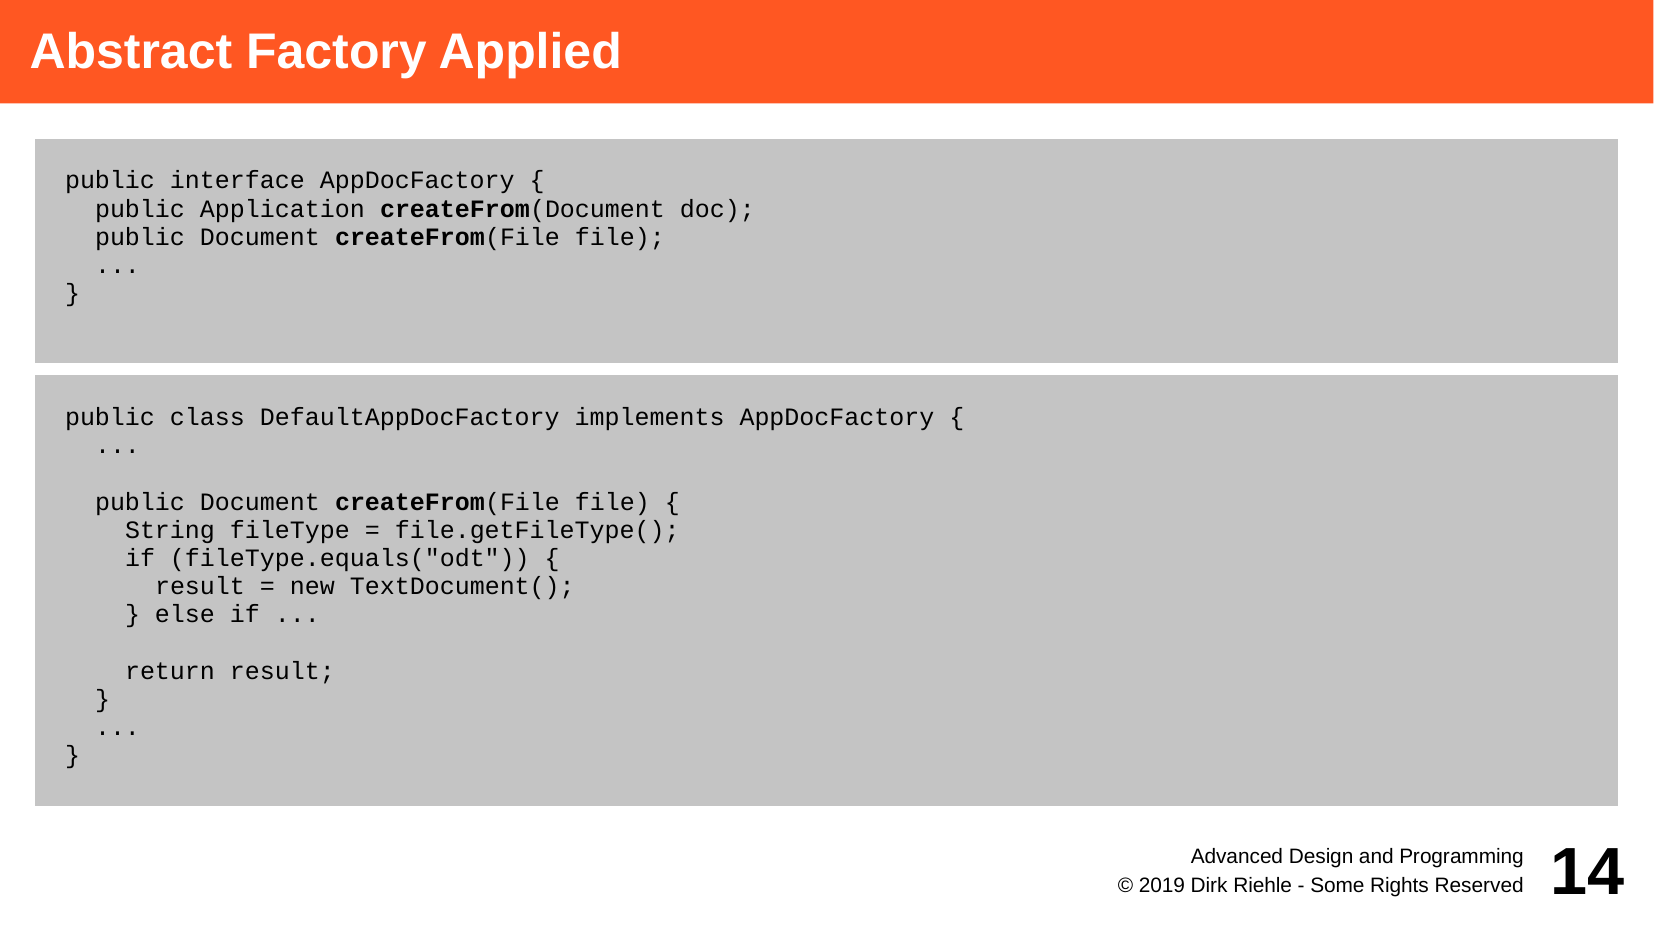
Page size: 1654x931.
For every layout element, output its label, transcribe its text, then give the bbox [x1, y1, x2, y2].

title Abstract Factory Applied [0, 0, 1654, 104]
list public class DefaultAppDocFactory implements AppDocFactory { ... public Document createFrom(File file) { String fileType = file.getFileType(); if (fileType.equals("odt")) { result = new TextDocument(); } else if ... return result; } ... } [29, 369, 1625, 813]
list public interface AppDocFactory { public Application createFrom(Document doc); public Document createFrom(File file); ... } [29, 132, 1625, 363]
